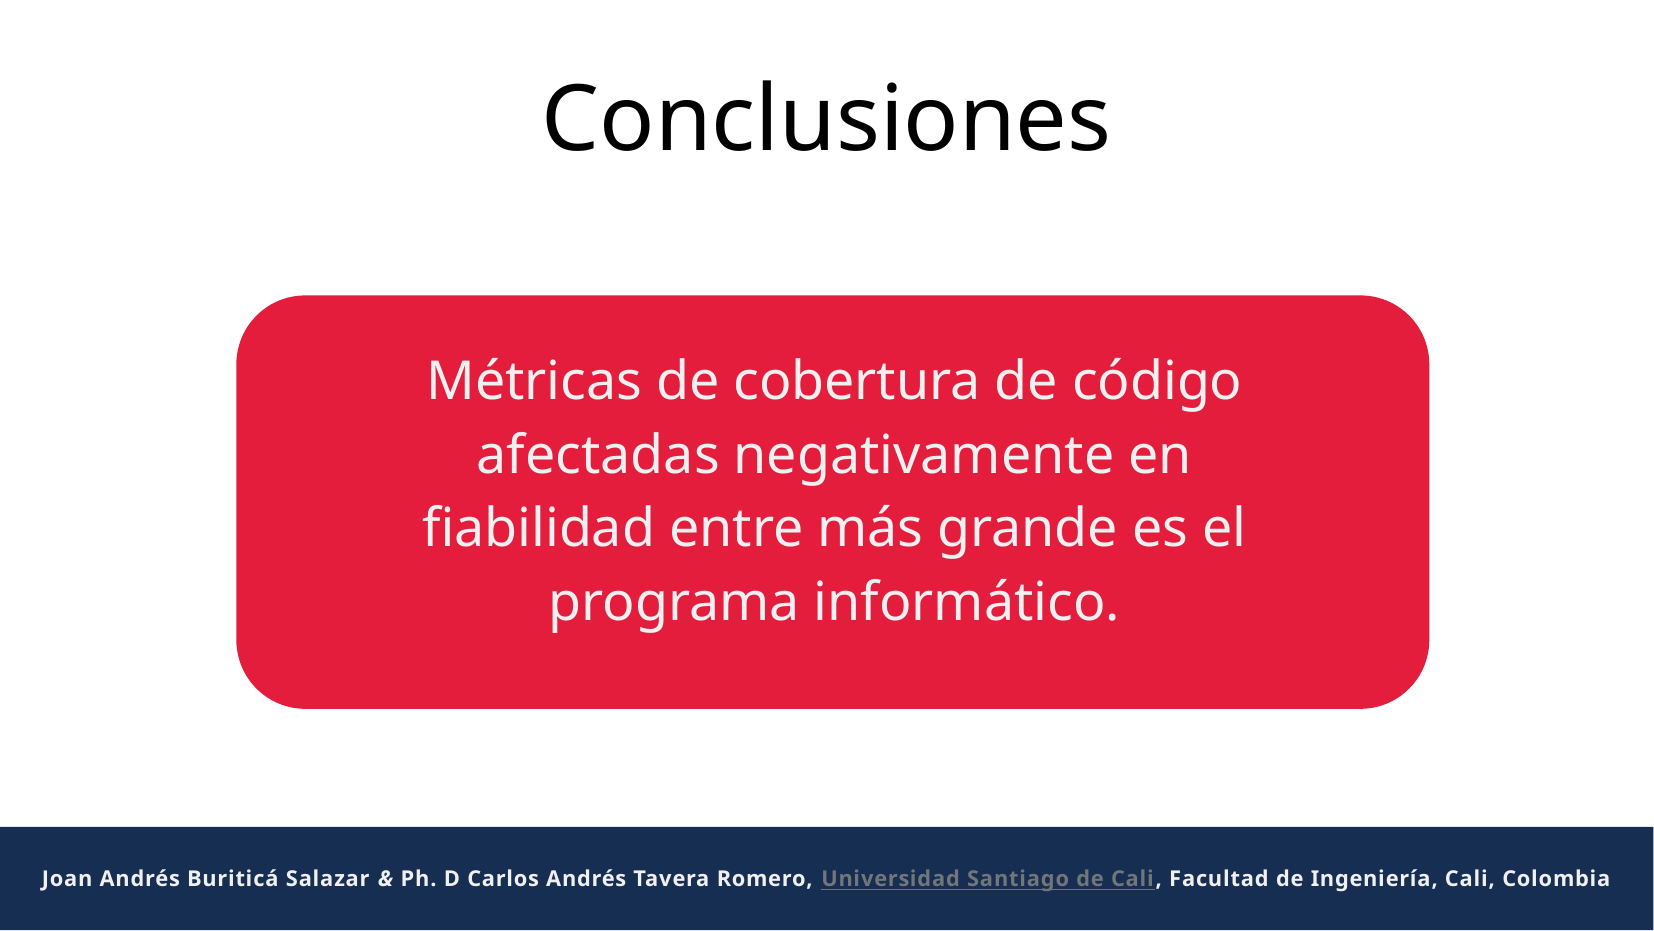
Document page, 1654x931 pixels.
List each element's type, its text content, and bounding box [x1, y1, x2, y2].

list Métricas de cobertura de código afectadas negativamente en fiabilidad entre más grande es el programa informático. [307, 342, 1300, 638]
title Conclusiones [82, 37, 1571, 193]
text_box [236, 295, 1430, 709]
